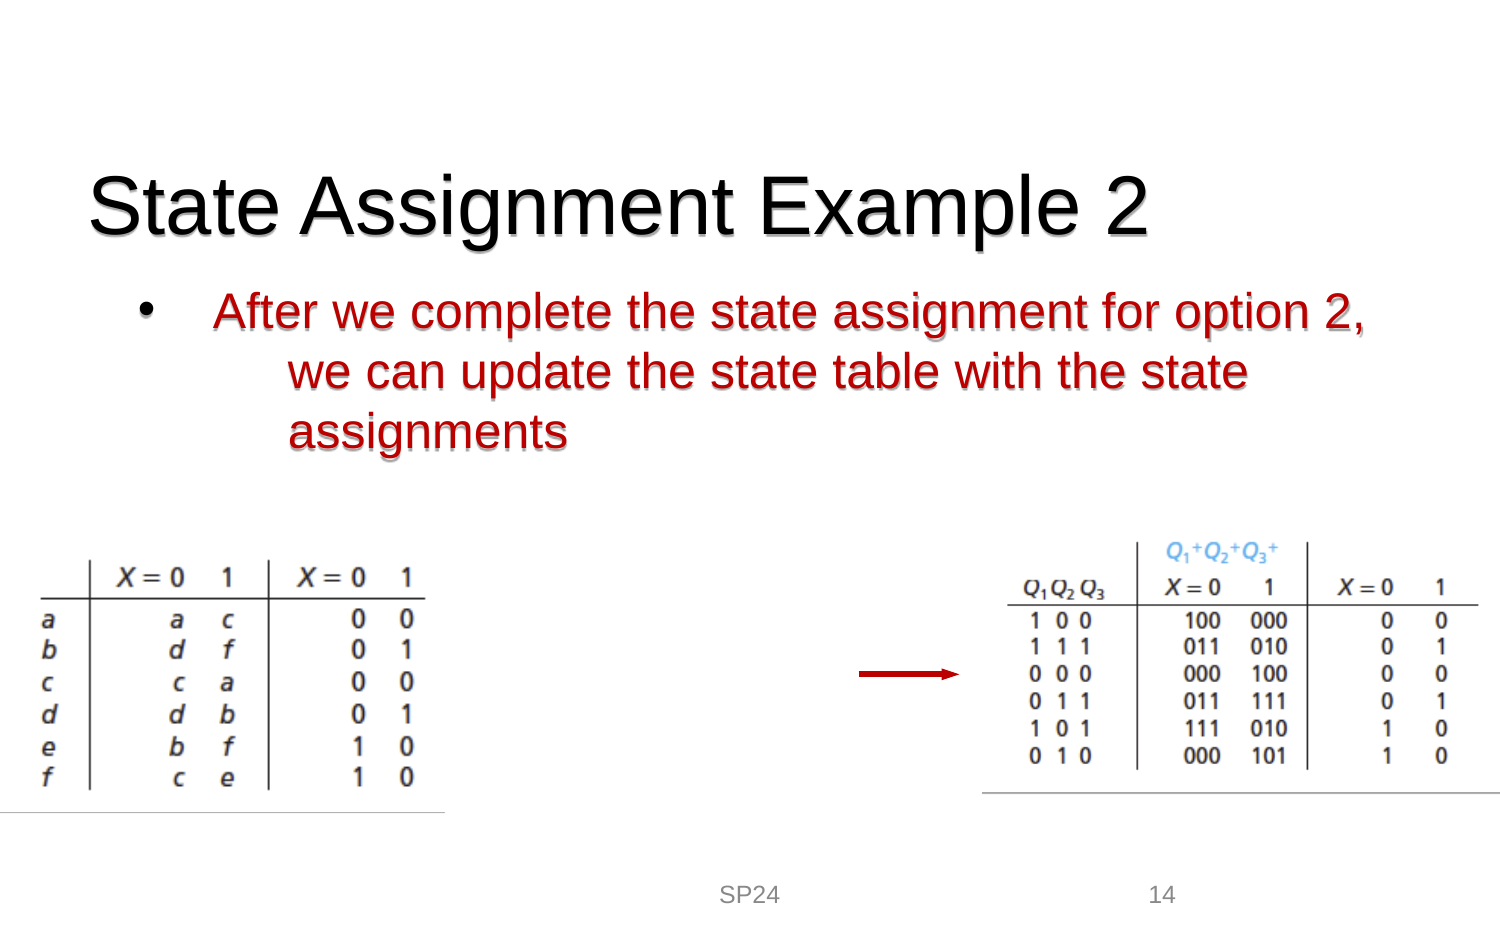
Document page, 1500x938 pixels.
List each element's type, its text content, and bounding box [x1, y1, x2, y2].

list After we complete the state assignment for option 2, we can update the state table with the state assignments [0, 270, 1500, 849]
slide_number 14 [1133, 868, 1471, 919]
picture [0, 537, 447, 812]
footer SP24 [496, 868, 1004, 919]
title State Assignment Example 2 [72, 143, 1434, 251]
